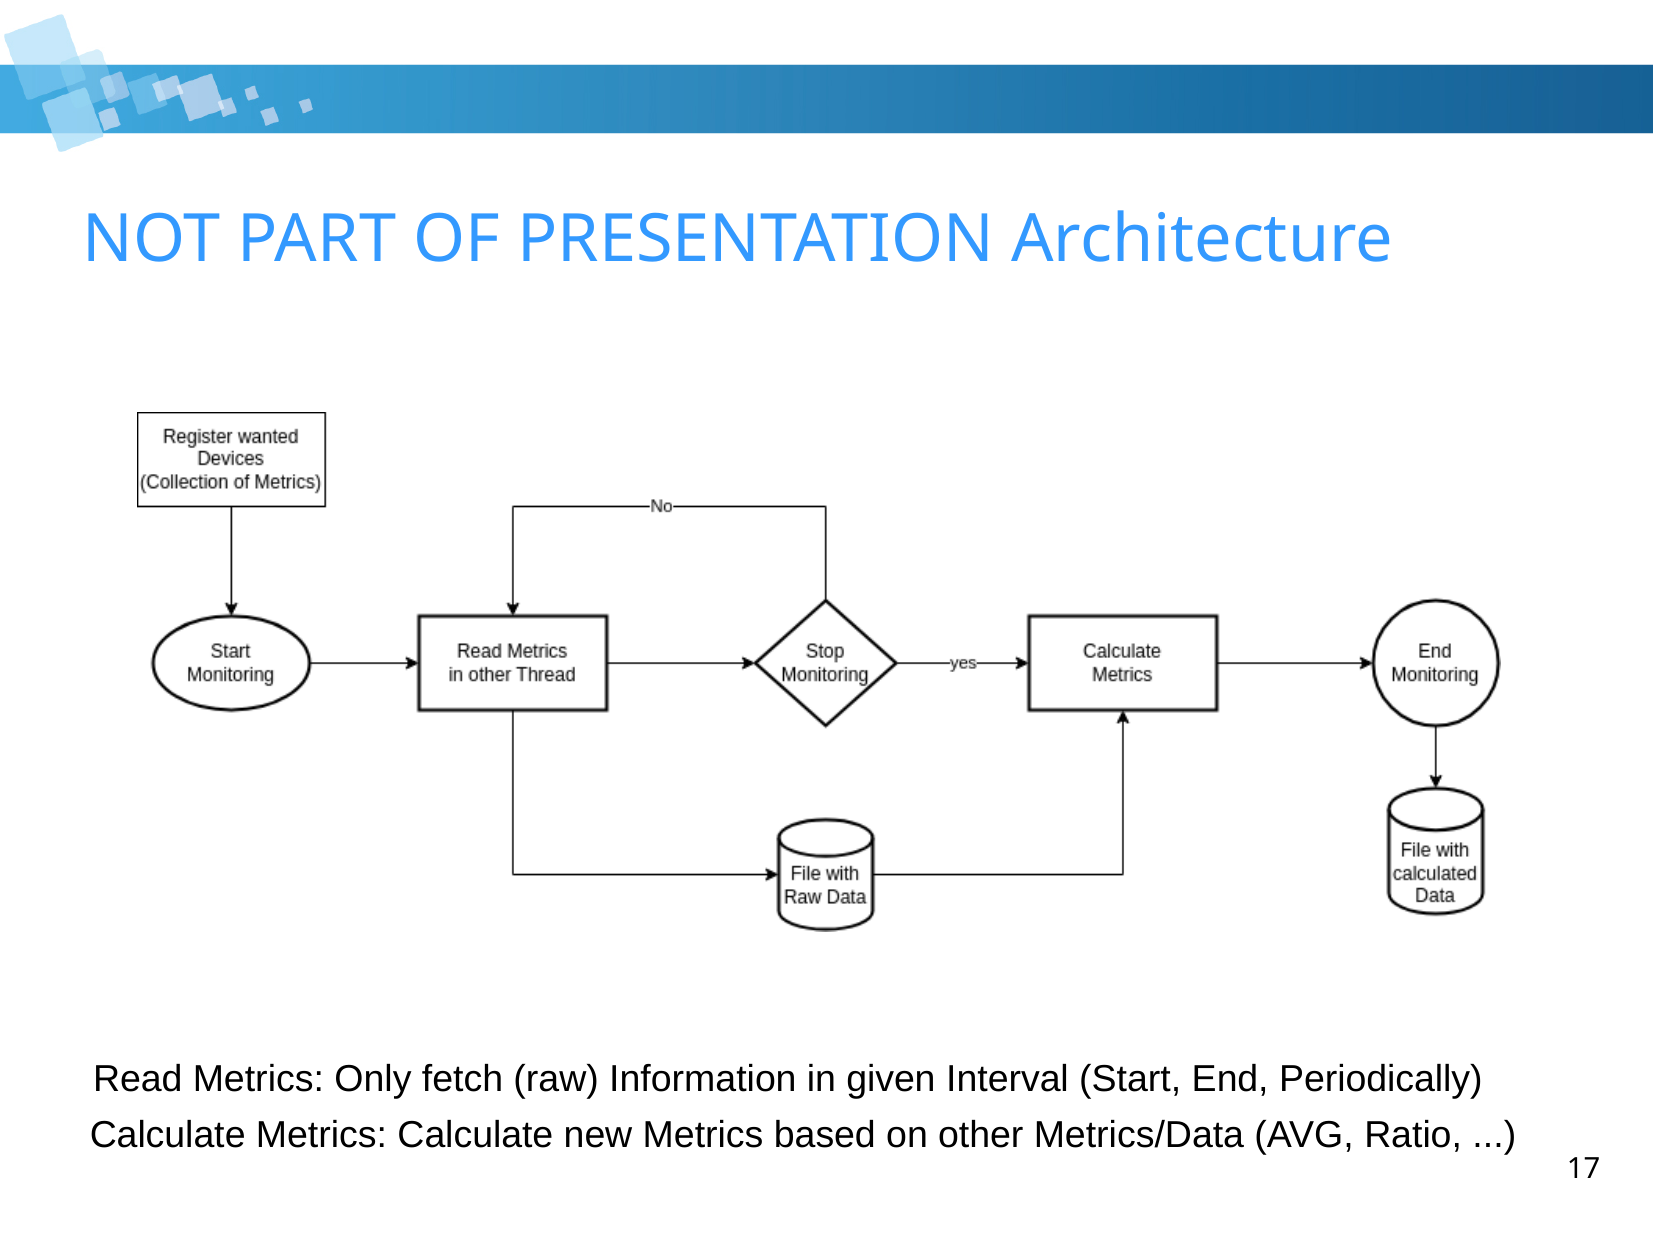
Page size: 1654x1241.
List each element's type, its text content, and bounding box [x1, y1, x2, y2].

picture [0, 0, 1653, 1238]
text_box Read Metrics: Only fetch (raw) Information in given Interval (Start, End, Periodically) [78, 1050, 1501, 1105]
title NOT PART OF PRESENTATION Architecture [82, 132, 1571, 340]
text_box Calculate Metrics: Calculate new Metrics based on other Metrics/Data (AVG, Ratio, ...) [75, 1105, 1534, 1163]
